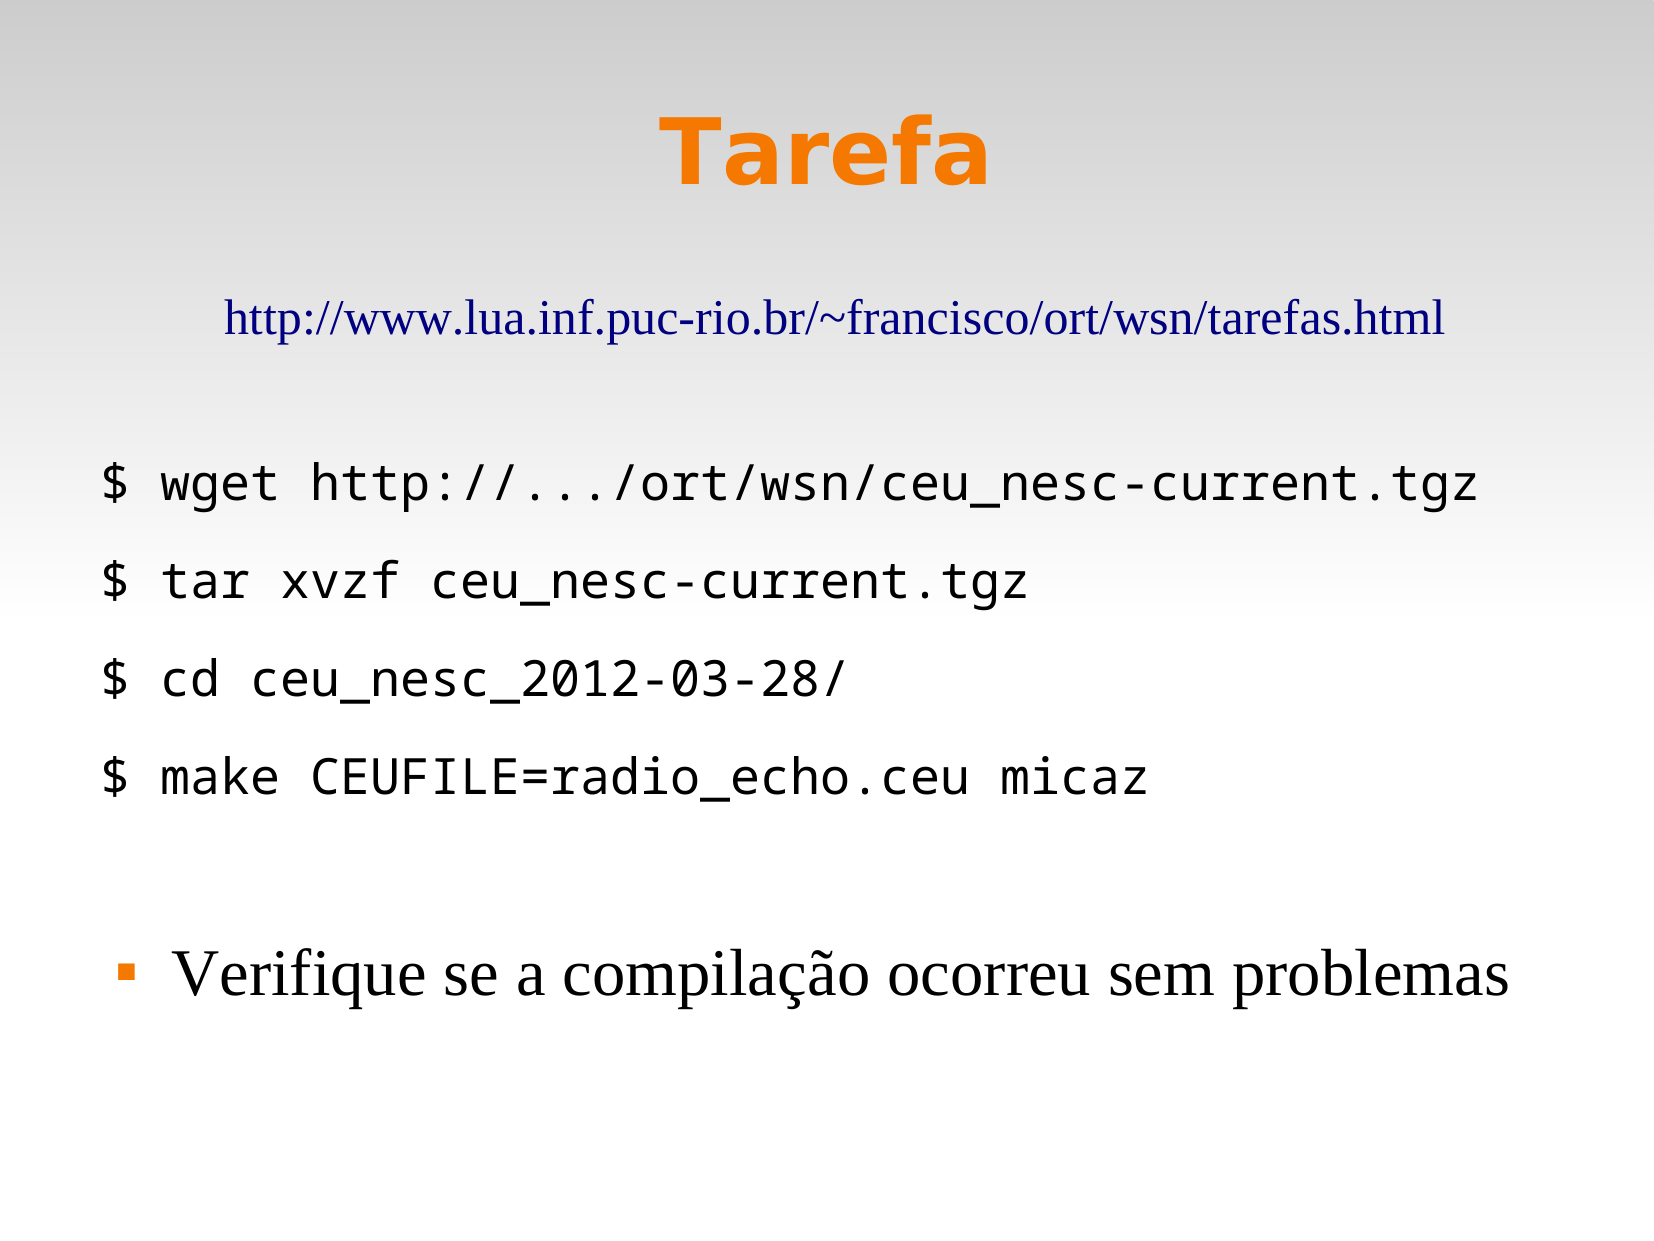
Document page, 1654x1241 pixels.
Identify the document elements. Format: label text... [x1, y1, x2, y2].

title Tarefa [82, 49, 1571, 257]
list http://www.lua.inf.puc-rio.br/~francisco/ort/wsn/tarefas.html $ wget http://.../ort/wsn/ceu_nesc-current.tgz $ tar xvzf ceu_nesc-current.tgz $ cd ceu_nesc_2012-03-28/ $ make CEUFILE=radio_echo.ceu micaz Verifique se a compilação ocorreu sem problemas [82, 290, 1571, 1109]
